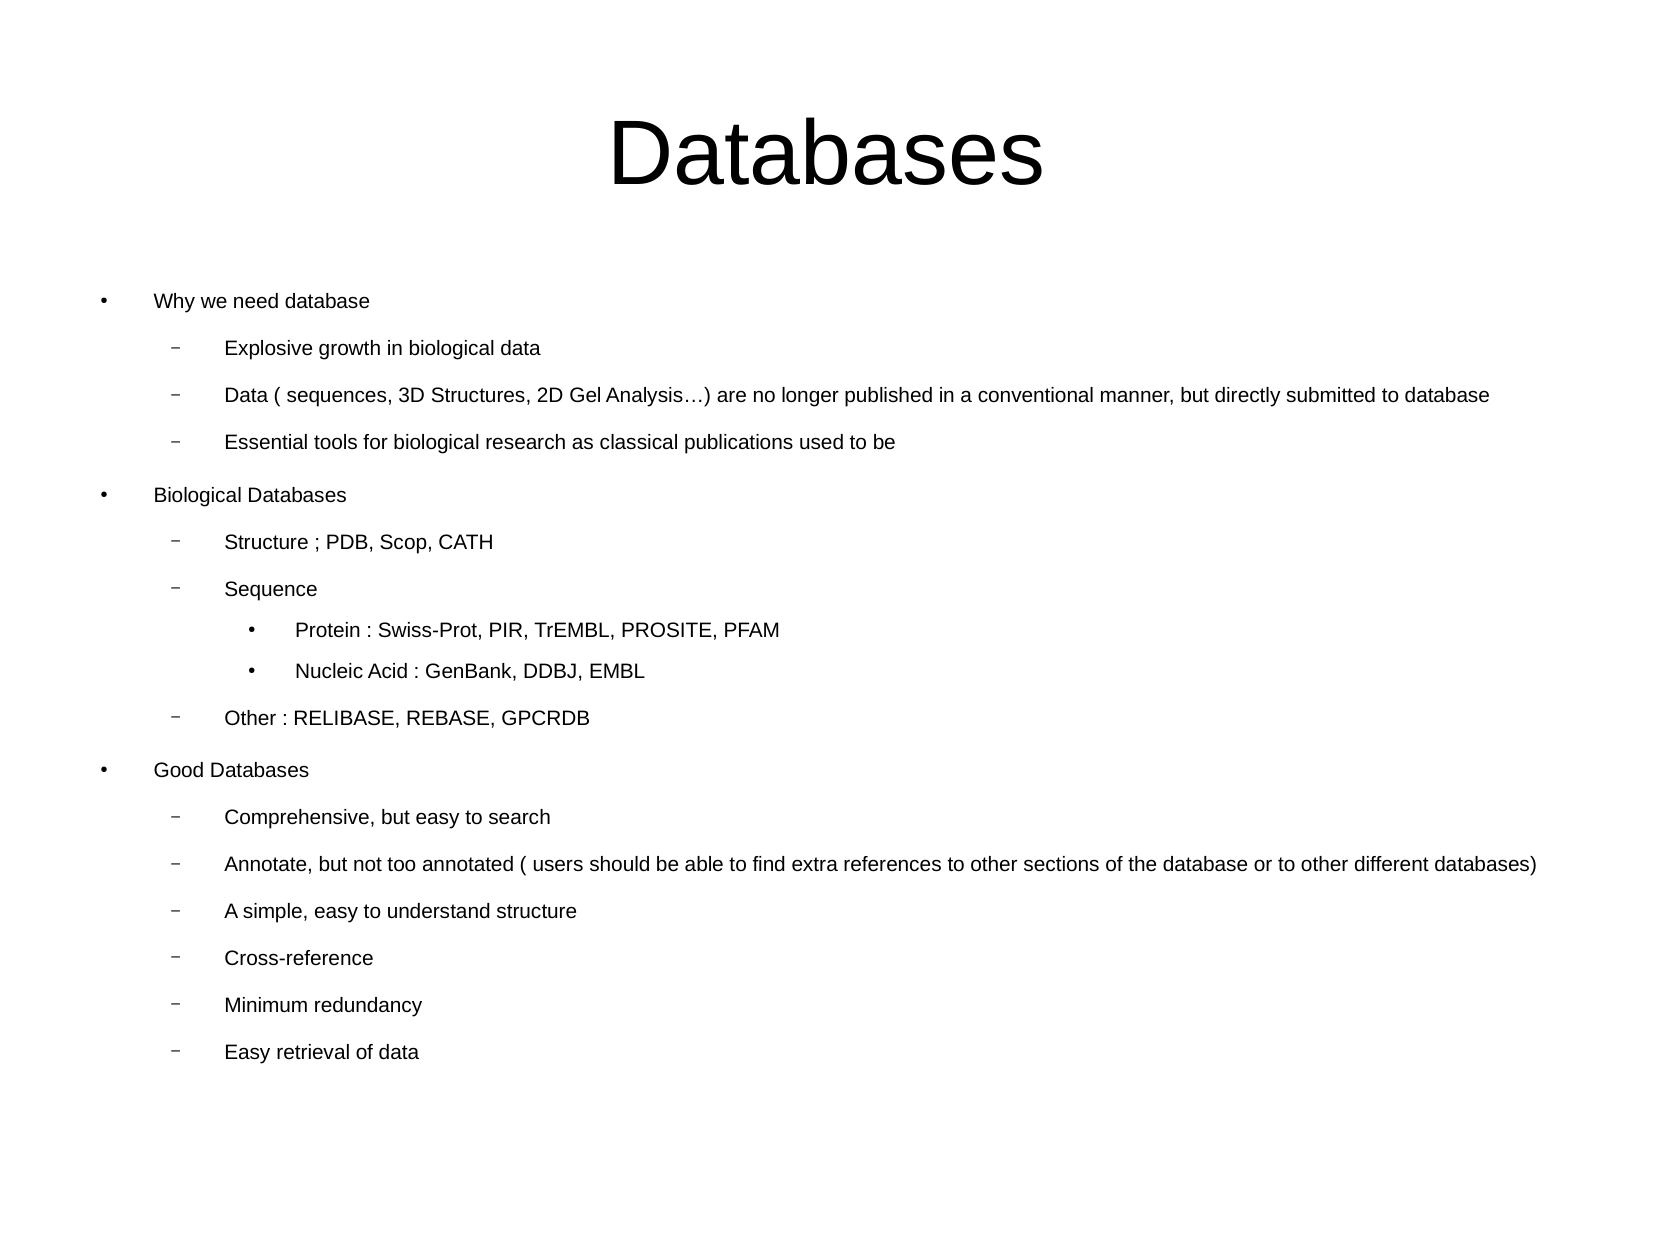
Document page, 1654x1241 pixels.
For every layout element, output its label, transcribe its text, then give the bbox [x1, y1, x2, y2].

list Why we need database Explosive growth in biological data Data ( sequences, 3D Structures, 2D Gel Analysis…) are no longer published in a conventional manner, but directly submitted to database Essential tools for biological research as classical publications used to be Biological Databases Structure ; PDB, Scop, CATH Sequence Protein : Swiss-Prot, PIR, TrEMBL, PROSITE, PFAM Nucleic Acid : GenBank, DDBJ, EMBL Other : RELIBASE, REBASE, GPCRDB Good Databases Comprehensive, but easy to search Annotate, but not too annotated ( users should be able to find extra references to other sections of the database or to other different databases) A simple, easy to understand structure Cross-reference Minimum redundancy Easy retrieval of data [82, 290, 1571, 1217]
title Databases [82, 49, 1571, 257]
